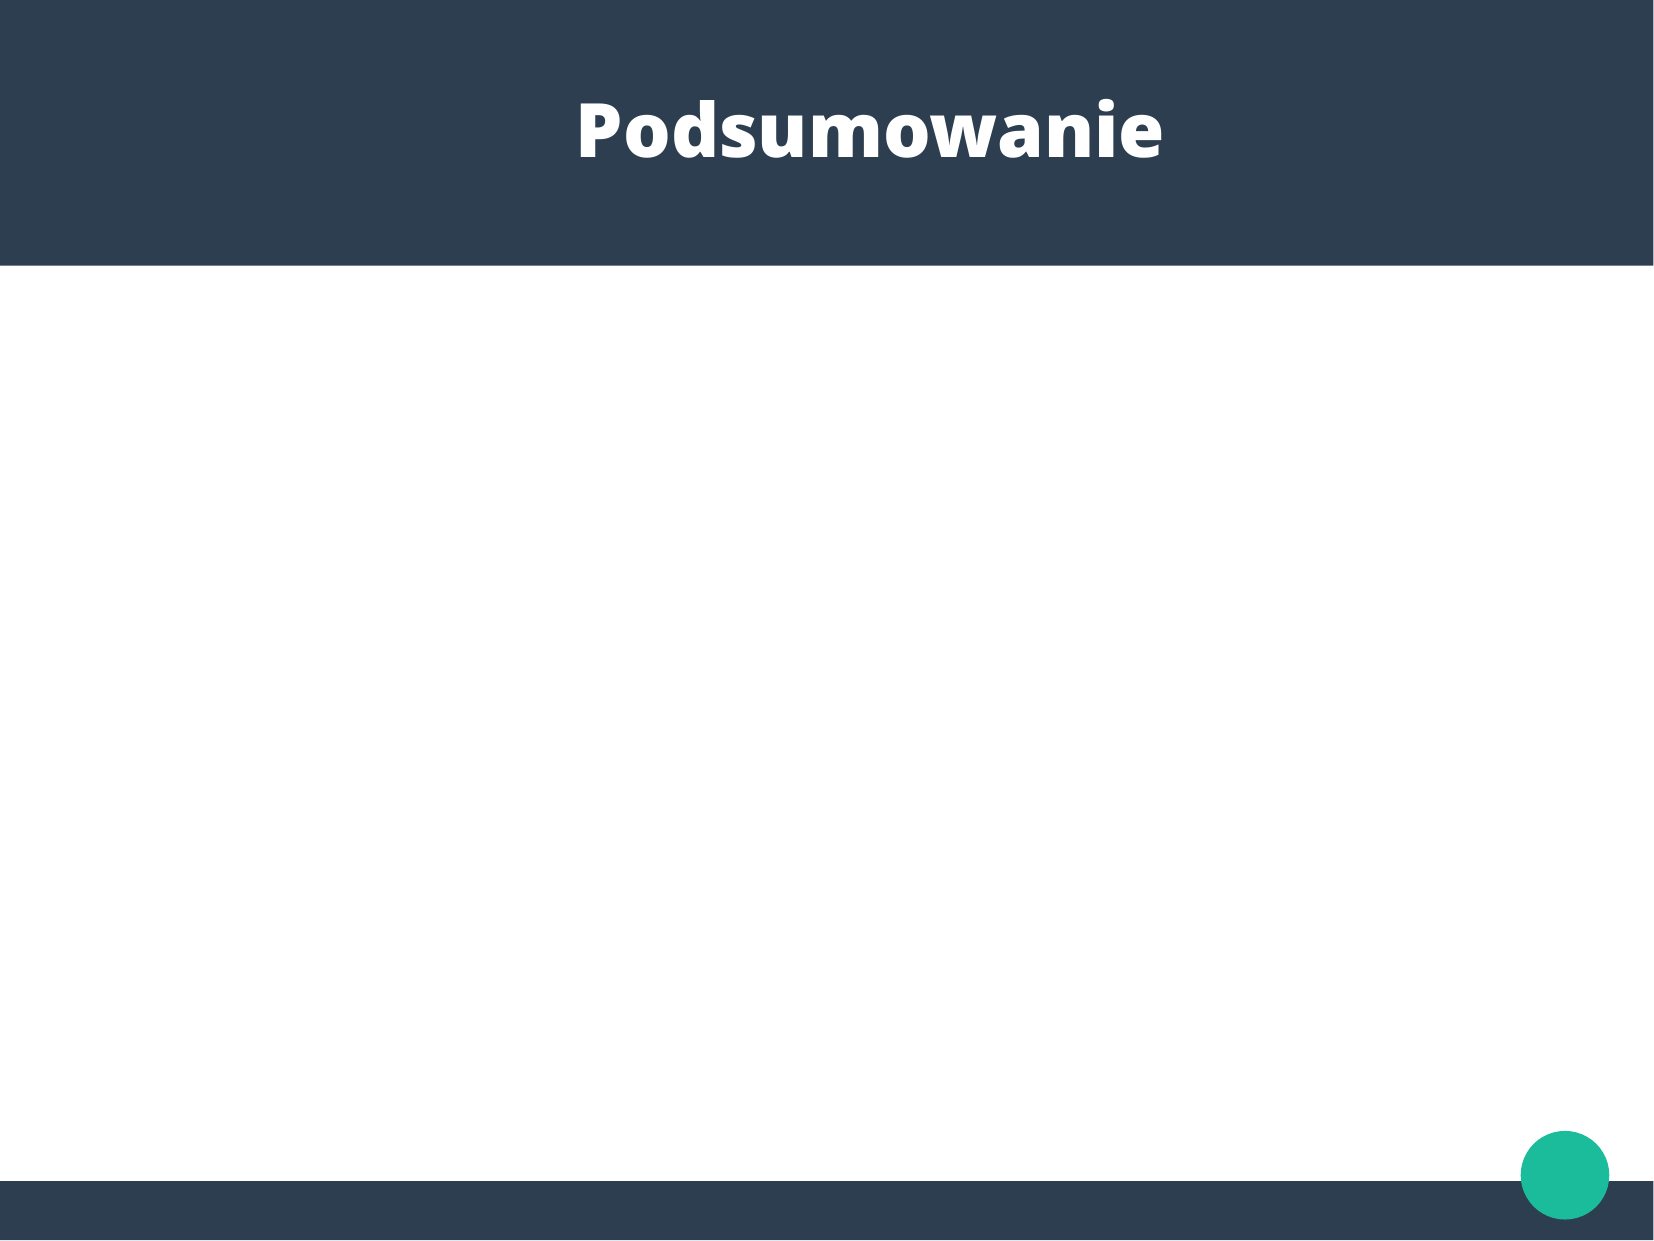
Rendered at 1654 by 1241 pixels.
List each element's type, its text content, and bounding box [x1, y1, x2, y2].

title Podsumowanie [59, 49, 1595, 207]
